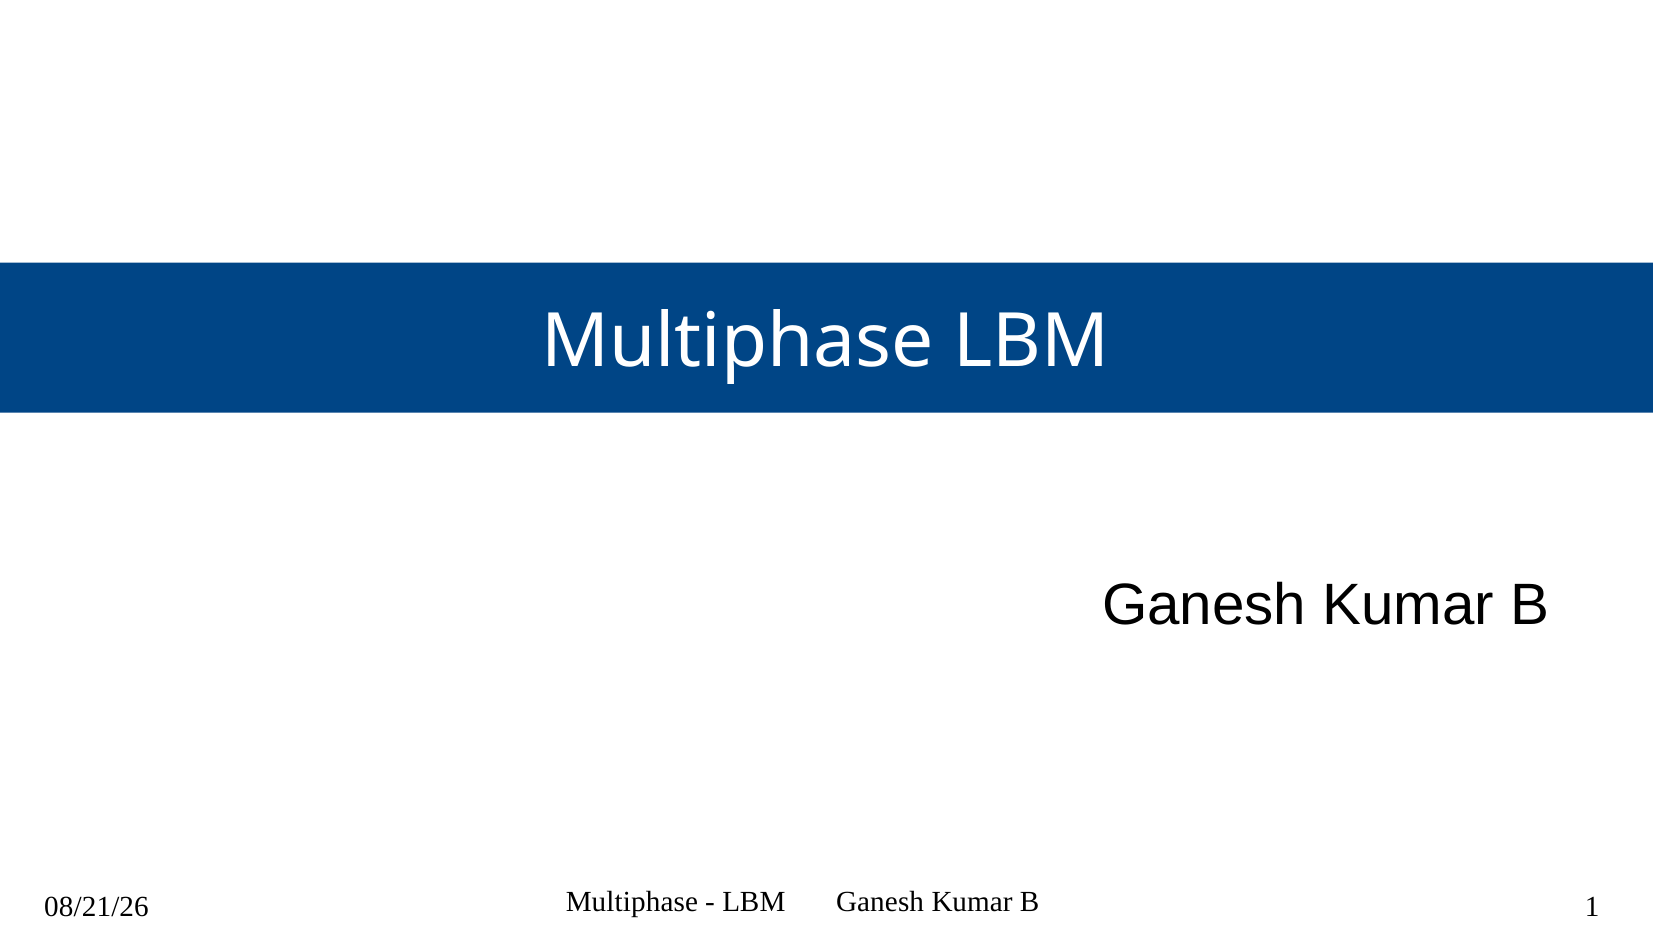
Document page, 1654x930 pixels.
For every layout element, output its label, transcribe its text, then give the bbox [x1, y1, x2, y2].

text_box Ganesh Kumar B [1087, 564, 1613, 638]
title Multiphase LBM [0, 262, 1653, 413]
